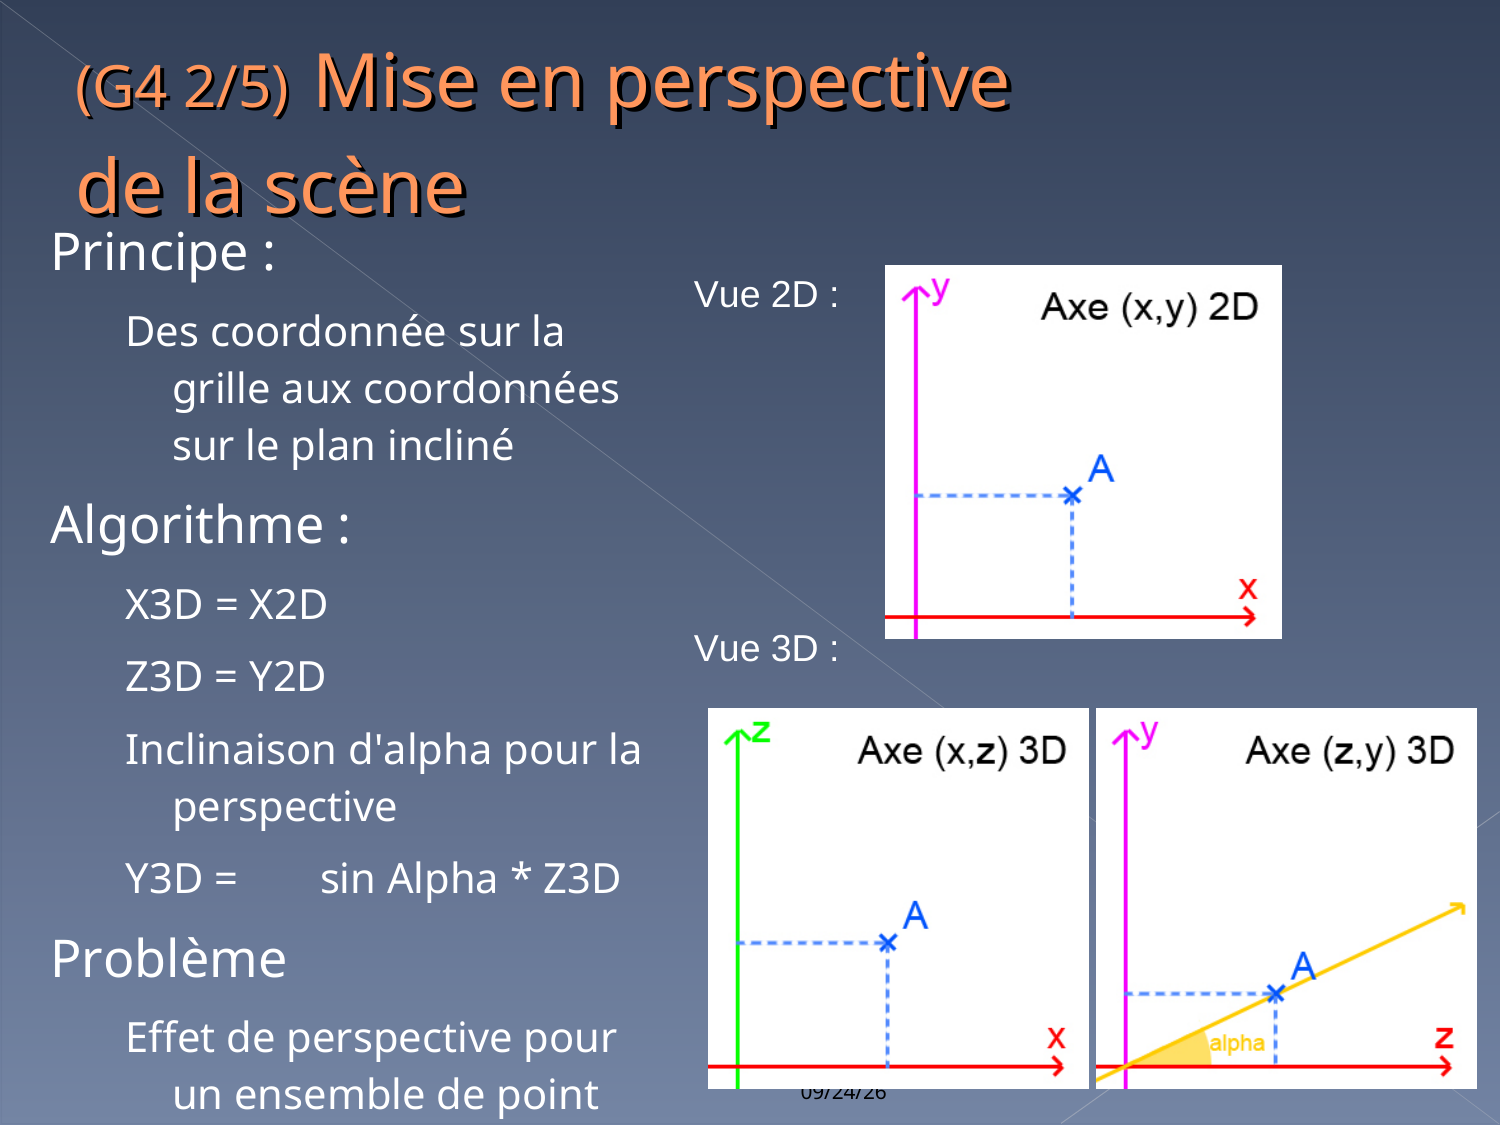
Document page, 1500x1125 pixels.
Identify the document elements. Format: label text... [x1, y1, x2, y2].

title (G4 2/5) Mise en perspective de la scène [75, 27, 1425, 222]
picture [1096, 708, 1477, 1089]
text_box Vue 2D : [679, 265, 855, 323]
picture [708, 708, 1089, 1089]
text_box Vue 3D : [679, 620, 855, 677]
subtitle Principe : Des coordonnée sur la grille aux coordonnées sur le plan incliné Algorithme : X3D = X2D Z3D = Y2D Inclinaison d'alpha pour la perspective Y3D = sin Alpha * Z3D Problème Effet de perspective pour un ensemble de point [50, 236, 650, 1101]
picture [885, 265, 1282, 639]
